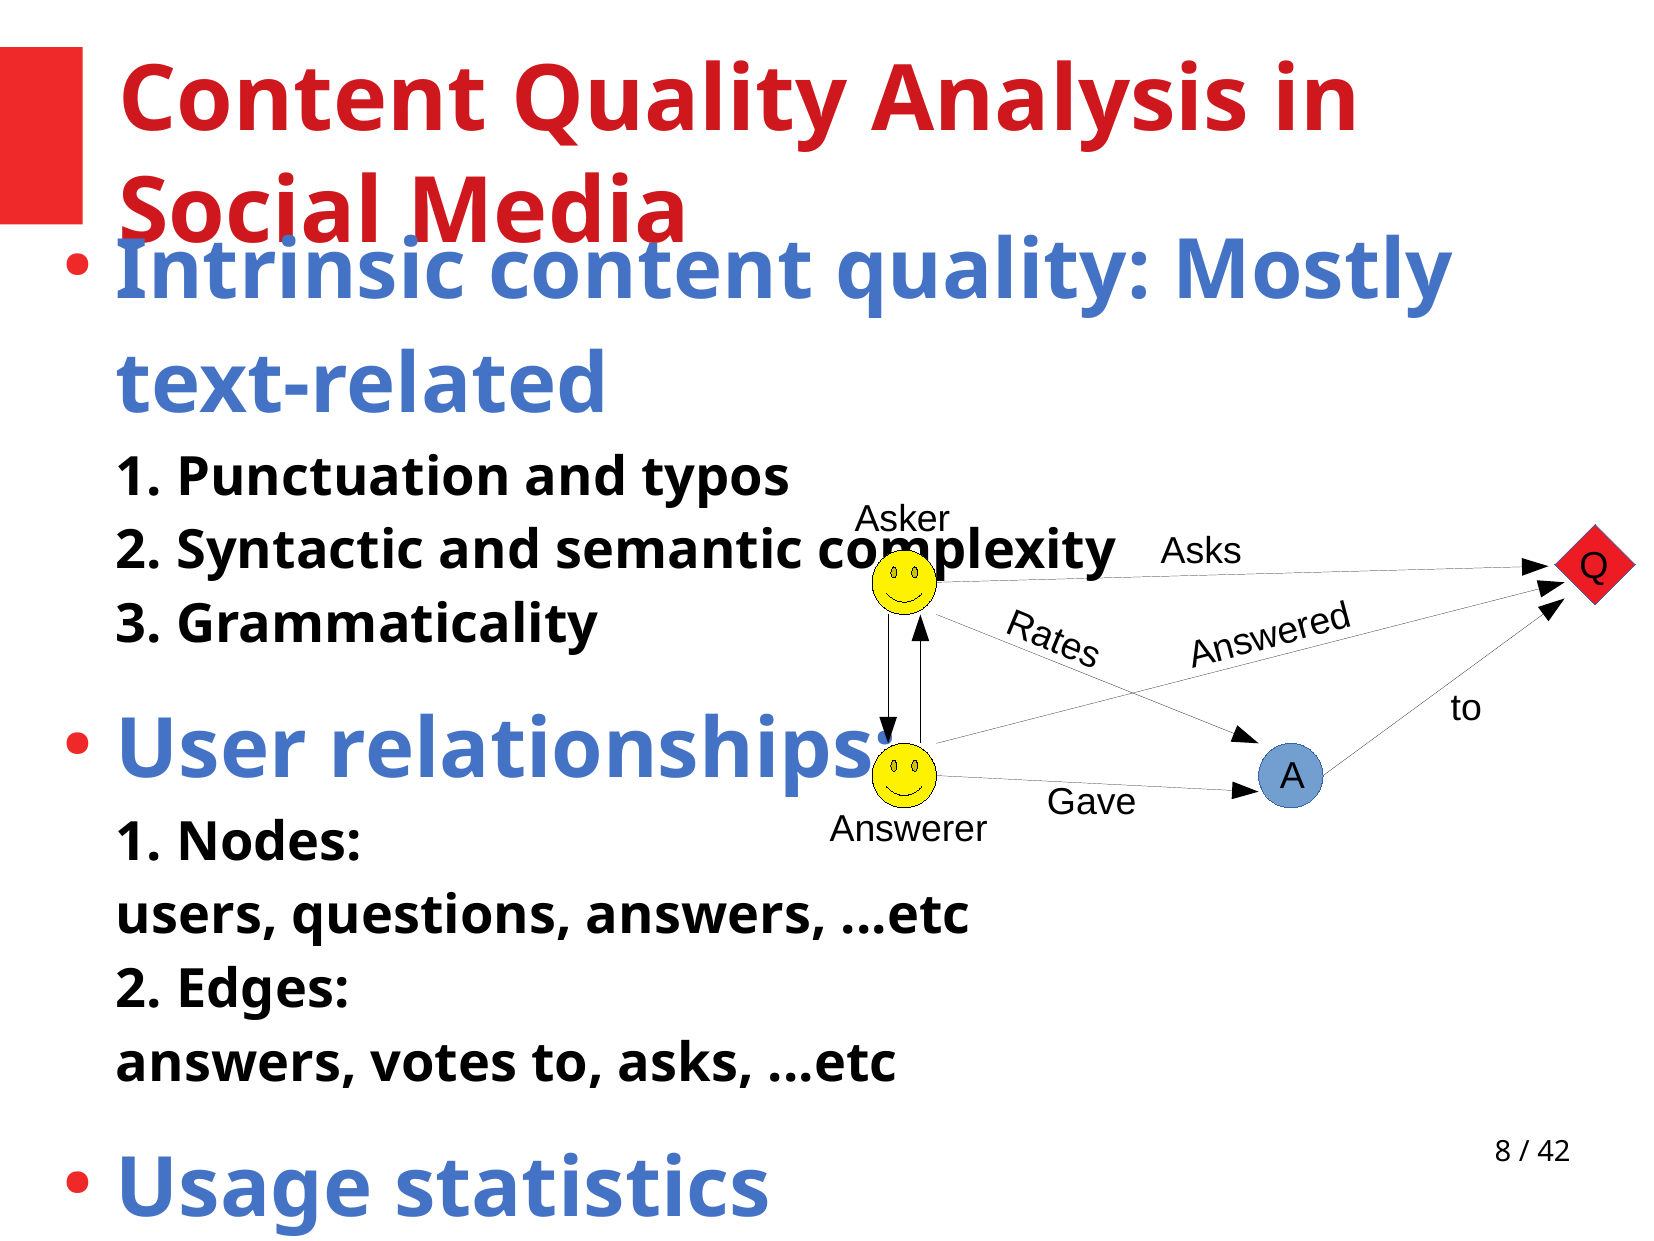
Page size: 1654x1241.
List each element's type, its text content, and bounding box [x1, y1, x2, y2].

text_box Asks [1145, 521, 1307, 583]
text_box Answerer [814, 800, 1041, 861]
text_box Asker [839, 489, 1001, 551]
text_box [1582, 524, 1608, 537]
text_box [872, 551, 937, 615]
text_box [1275, 743, 1306, 747]
text_box [1588, 598, 1602, 605]
text_box Gave [1032, 773, 1258, 834]
text_box Rates [983, 588, 1215, 731]
text_box [1554, 555, 1564, 574]
text_box A [1264, 747, 1491, 808]
text_box Answered [1167, 570, 1428, 734]
text_box [1614, 543, 1636, 586]
text_box [1258, 757, 1264, 794]
text_box Q [1564, 537, 1614, 598]
text_box [872, 743, 937, 800]
title Content Quality Analysis in Social Media [118, 49, 1591, 210]
text_box to [1435, 678, 1597, 740]
list Intrinsic content quality: Mostly text-related 1. Punctuation and typos 2. Syntactic and semantic complexity 3. Grammaticality User relationships: 1. Nodes: users, questions, answers, ...etc 2. Edges: answers, votes to, asks, ...etc Usage statistics 1. Number of clicks 2. Dwell time Binary Classification High quality vs the rest [45, 210, 1621, 1186]
